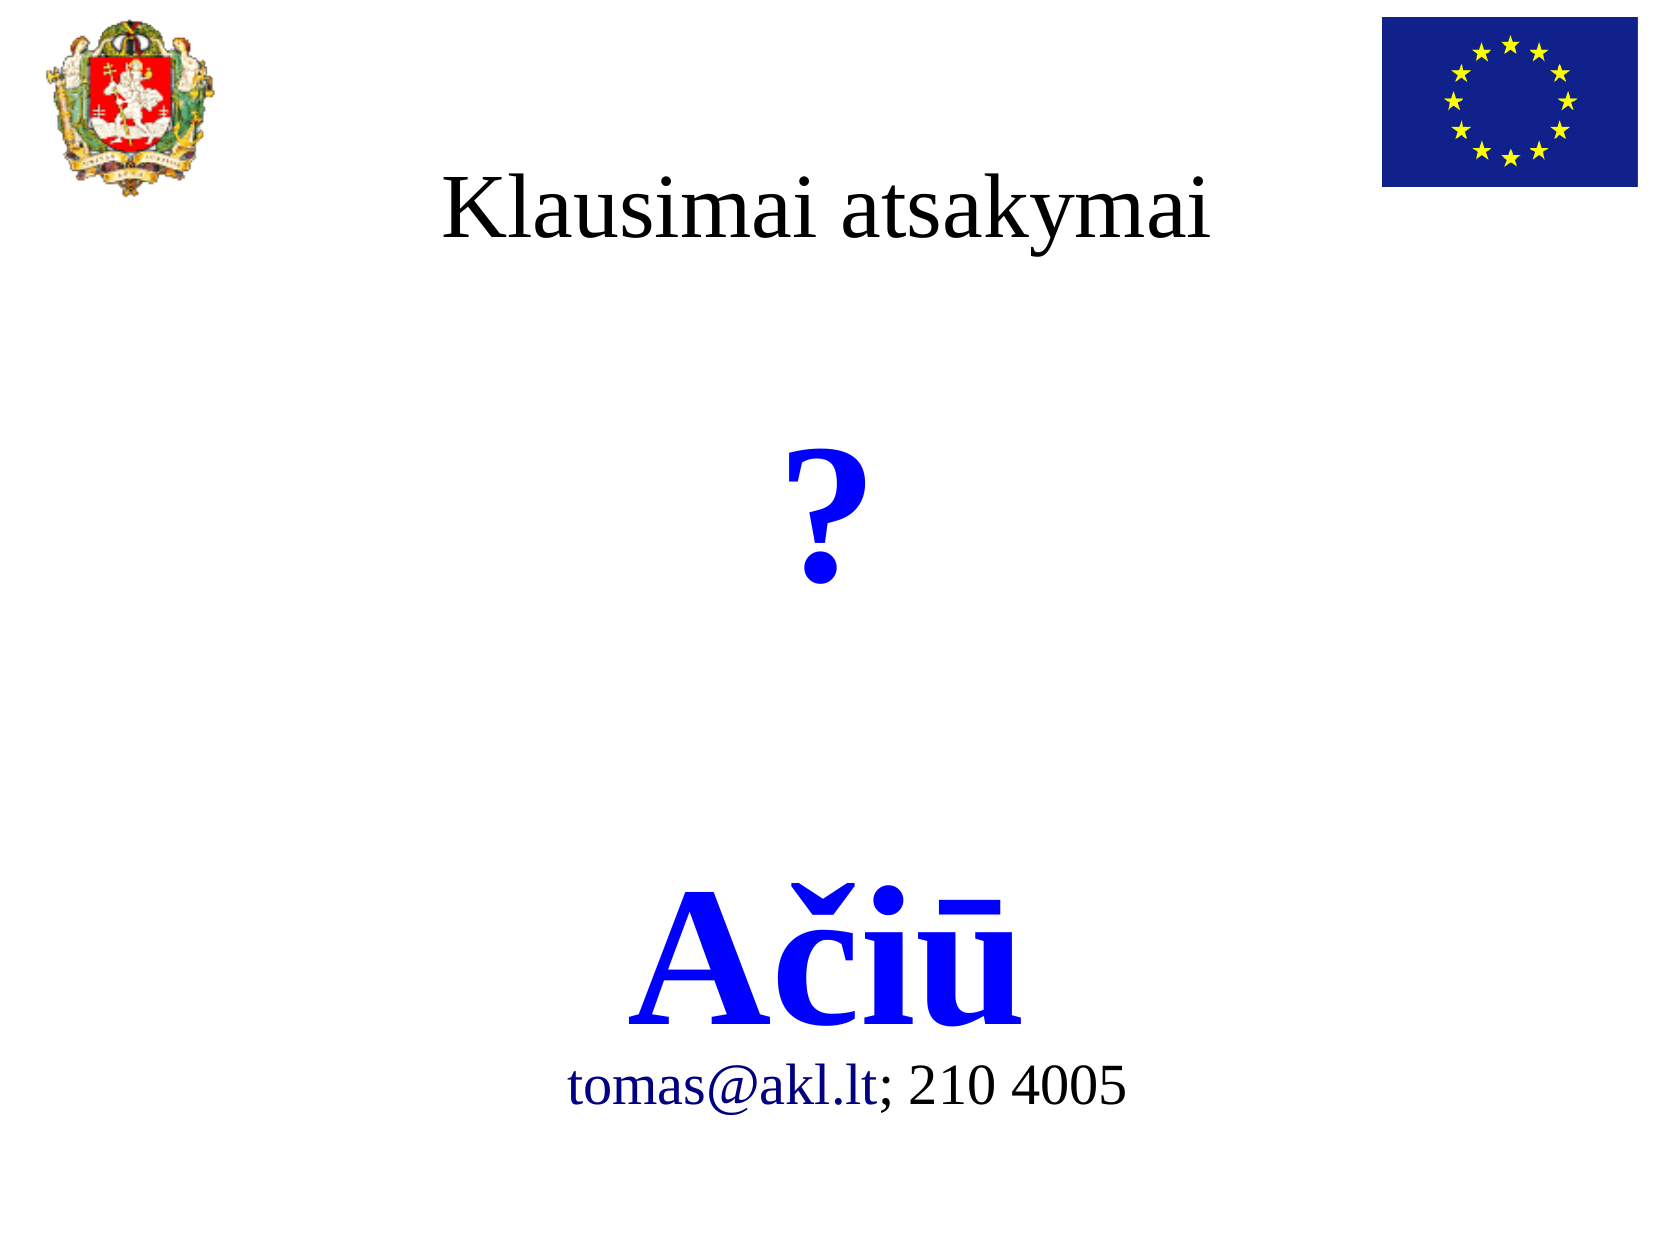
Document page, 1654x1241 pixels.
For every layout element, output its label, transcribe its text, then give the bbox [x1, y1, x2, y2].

picture [0, 16, 271, 199]
picture [1382, 17, 1638, 187]
subtitle ? Ačiū [121, 344, 1534, 1126]
text_box tomas@akl.lt; 210 4005 [567, 1052, 1129, 1119]
title Klausimai atsakymai [121, 102, 1534, 310]
